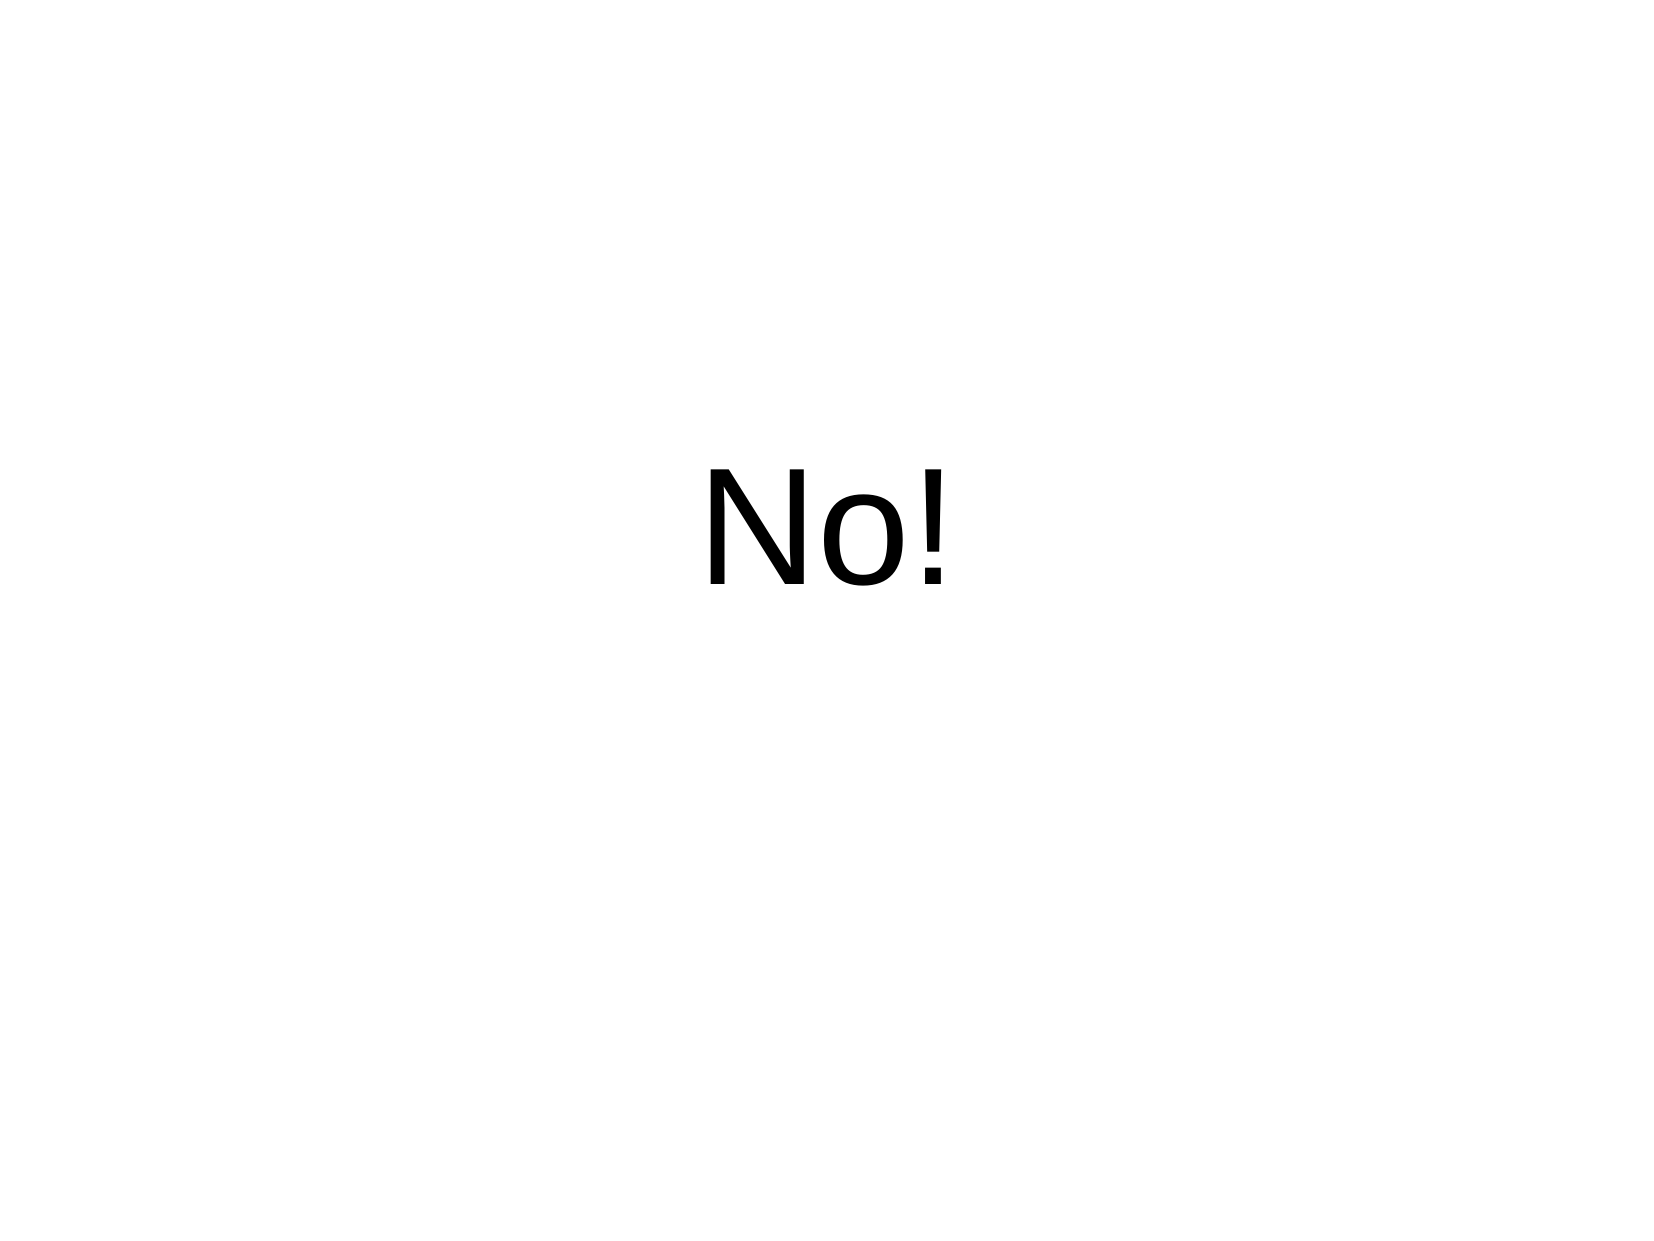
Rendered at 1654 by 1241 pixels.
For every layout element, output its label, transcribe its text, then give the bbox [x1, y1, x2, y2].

text_box No! [144, 426, 1510, 628]
